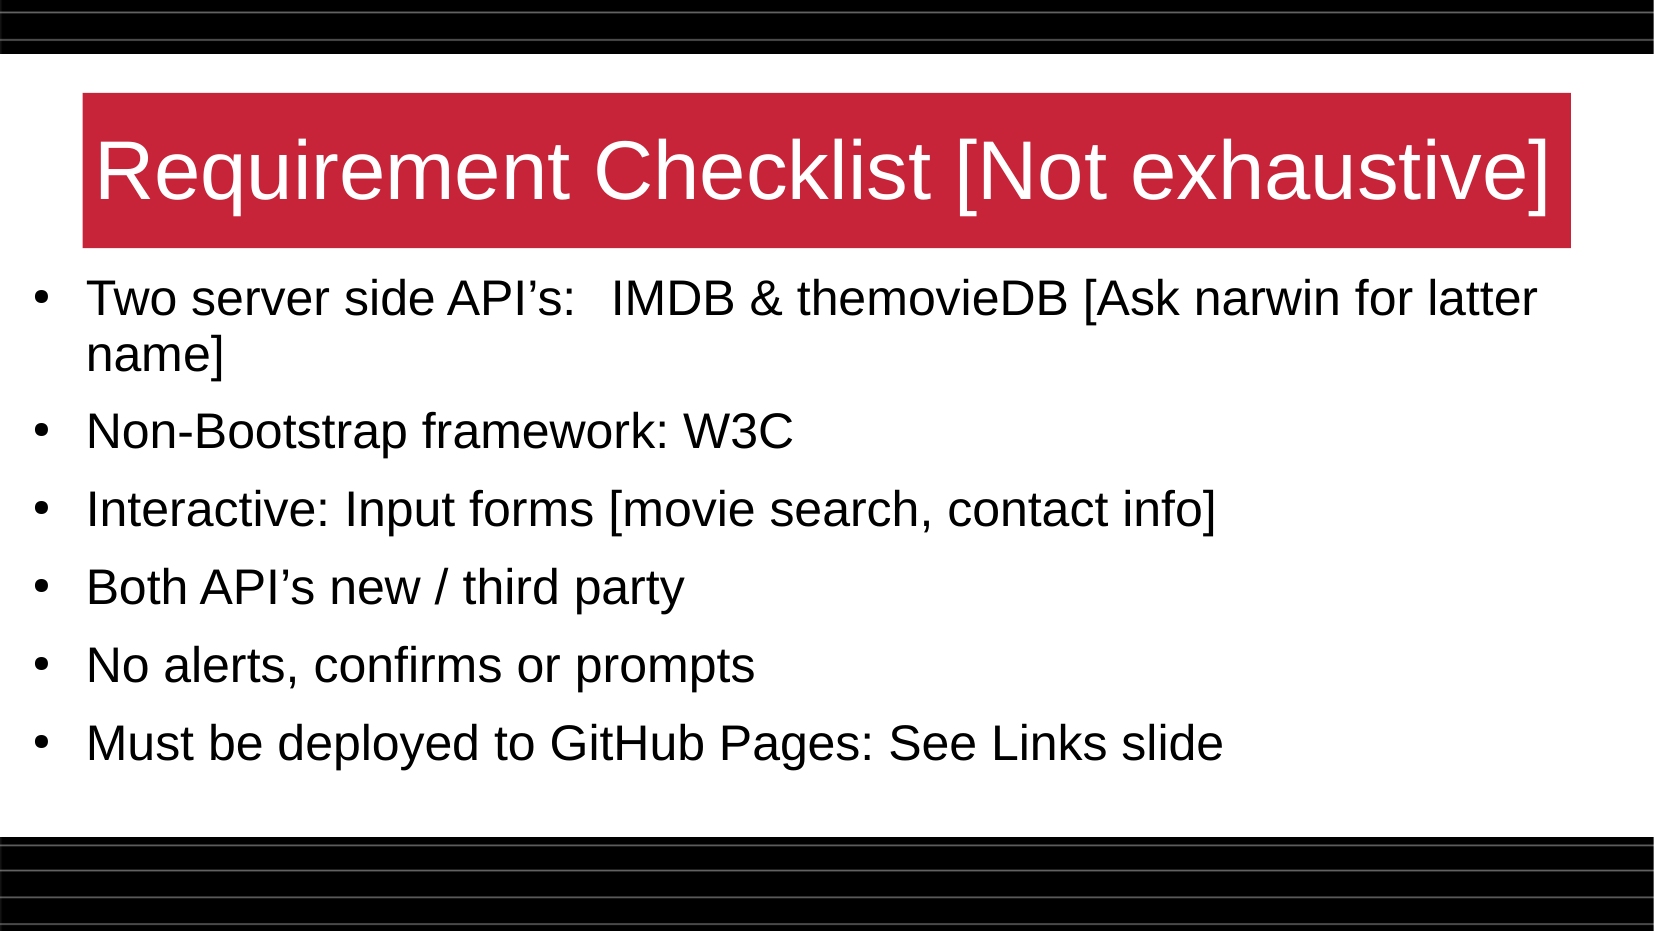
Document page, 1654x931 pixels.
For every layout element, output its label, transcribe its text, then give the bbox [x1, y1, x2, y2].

title Requirement Checklist [Not exhaustive] [82, 92, 1571, 249]
picture [0, 837, 1654, 931]
list Two server side API’s: IMDB & themovieDB [Ask narwin for latter name] Non-Bootstrap framework: W3C Interactive: Input forms [movie search, contact info] Both API’s new / third party No alerts, confirms or prompts Must be deployed to GitHub Pages: See Links slide [15, 270, 1636, 826]
picture [0, 0, 1654, 54]
